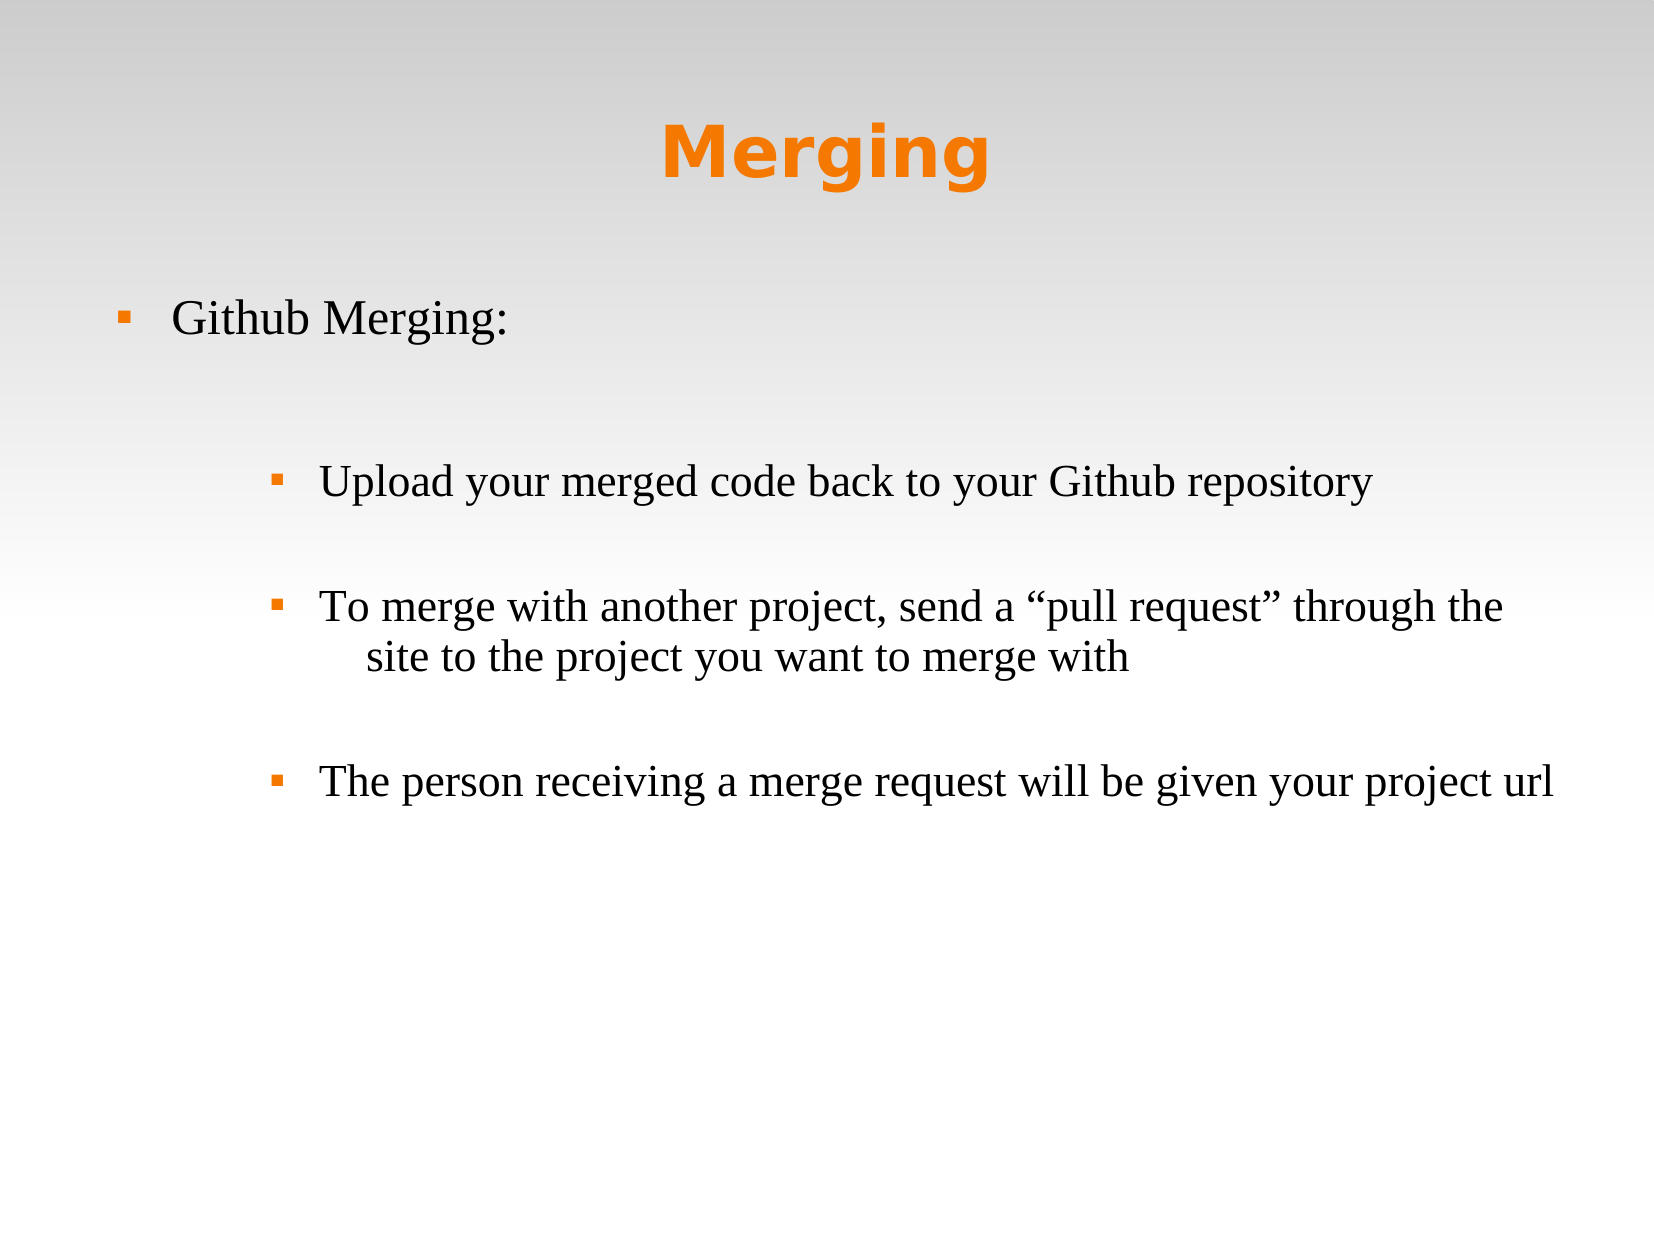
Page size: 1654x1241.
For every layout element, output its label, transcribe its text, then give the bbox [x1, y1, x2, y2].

title Merging [82, 49, 1571, 257]
list Github Merging: Upload your merged code back to your Github repository To merge with another project, send a “pull request” through the site to the project you want to merge with The person receiving a merge request will be given your project url [82, 290, 1571, 1109]
